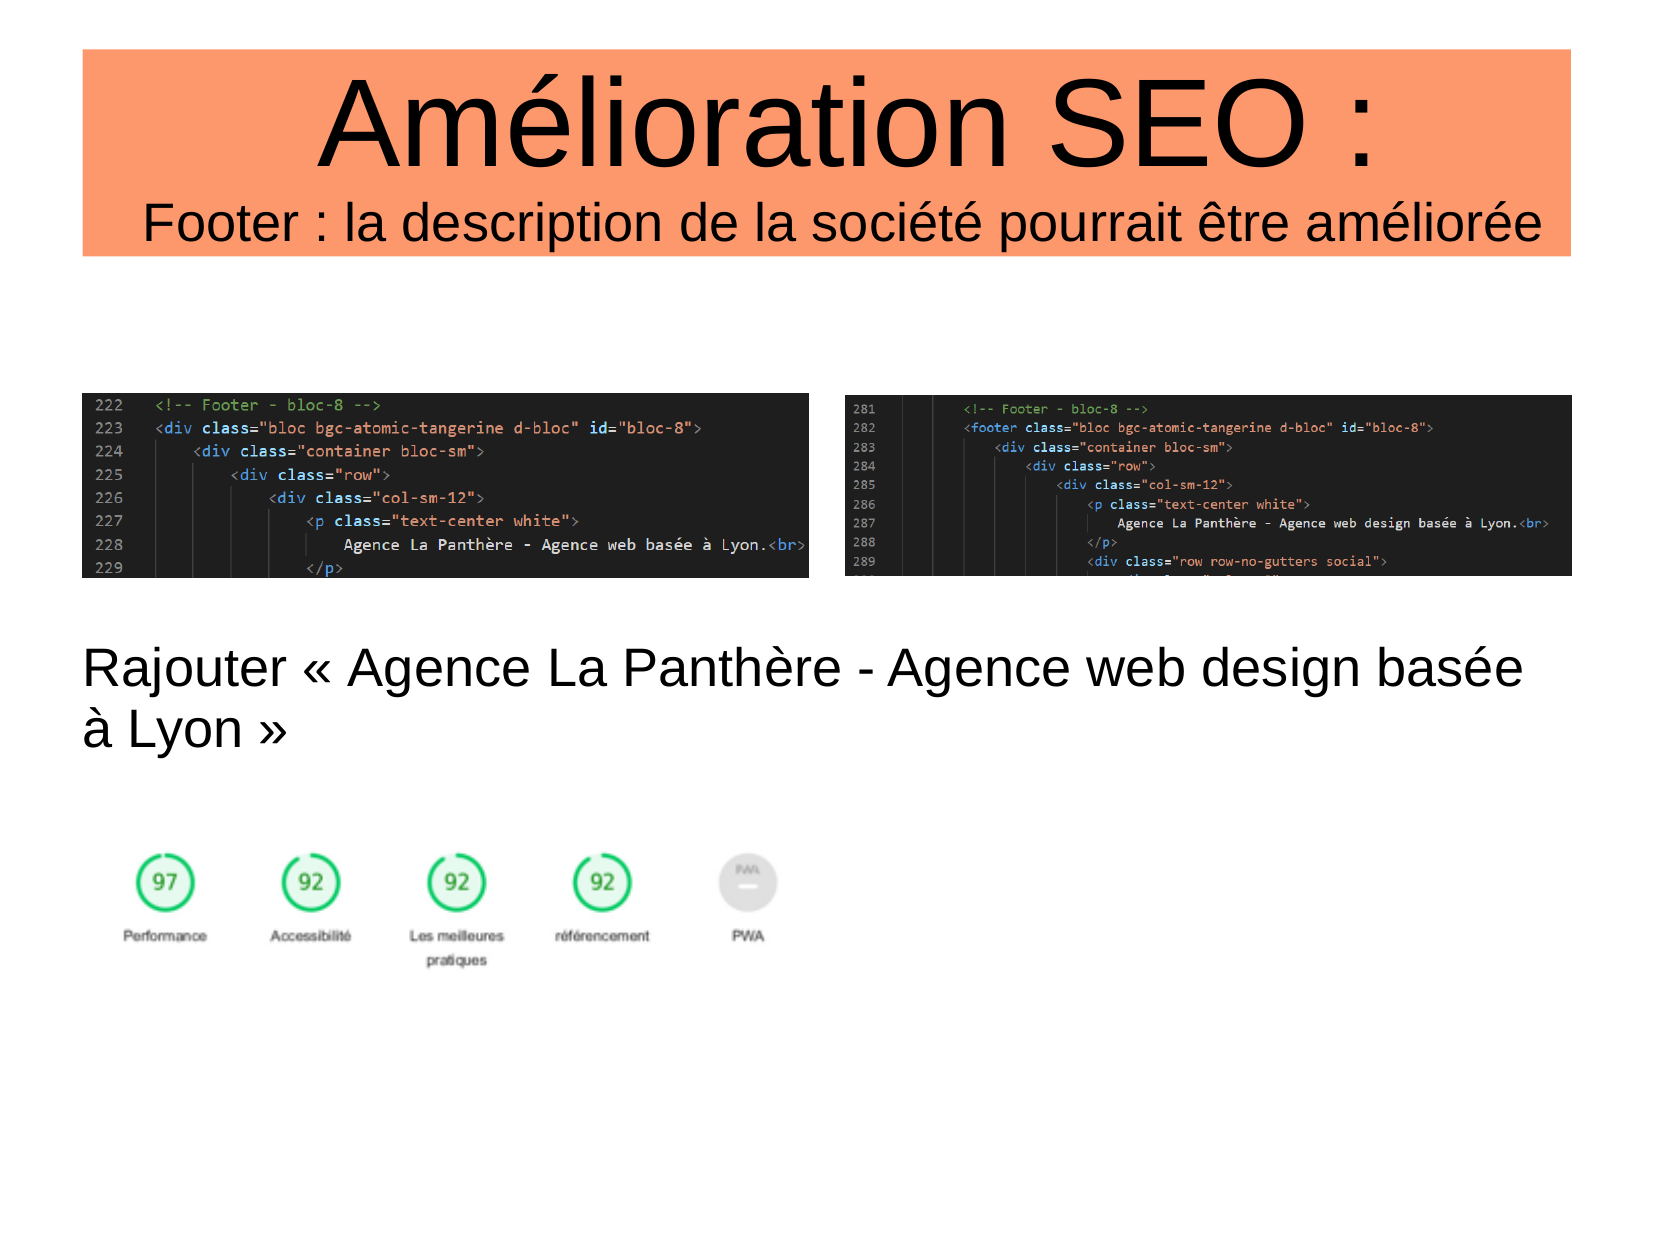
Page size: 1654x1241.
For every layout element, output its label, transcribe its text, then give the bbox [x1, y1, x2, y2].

picture [845, 395, 1572, 576]
picture [82, 844, 809, 982]
picture [82, 393, 809, 578]
list Rajouter « Agence La Panthère - Agence web design basée à Lyon » [82, 637, 1572, 1029]
title Amélioration SEO : Footer : la description de la société pourrait être améliorée [82, 49, 1571, 257]
